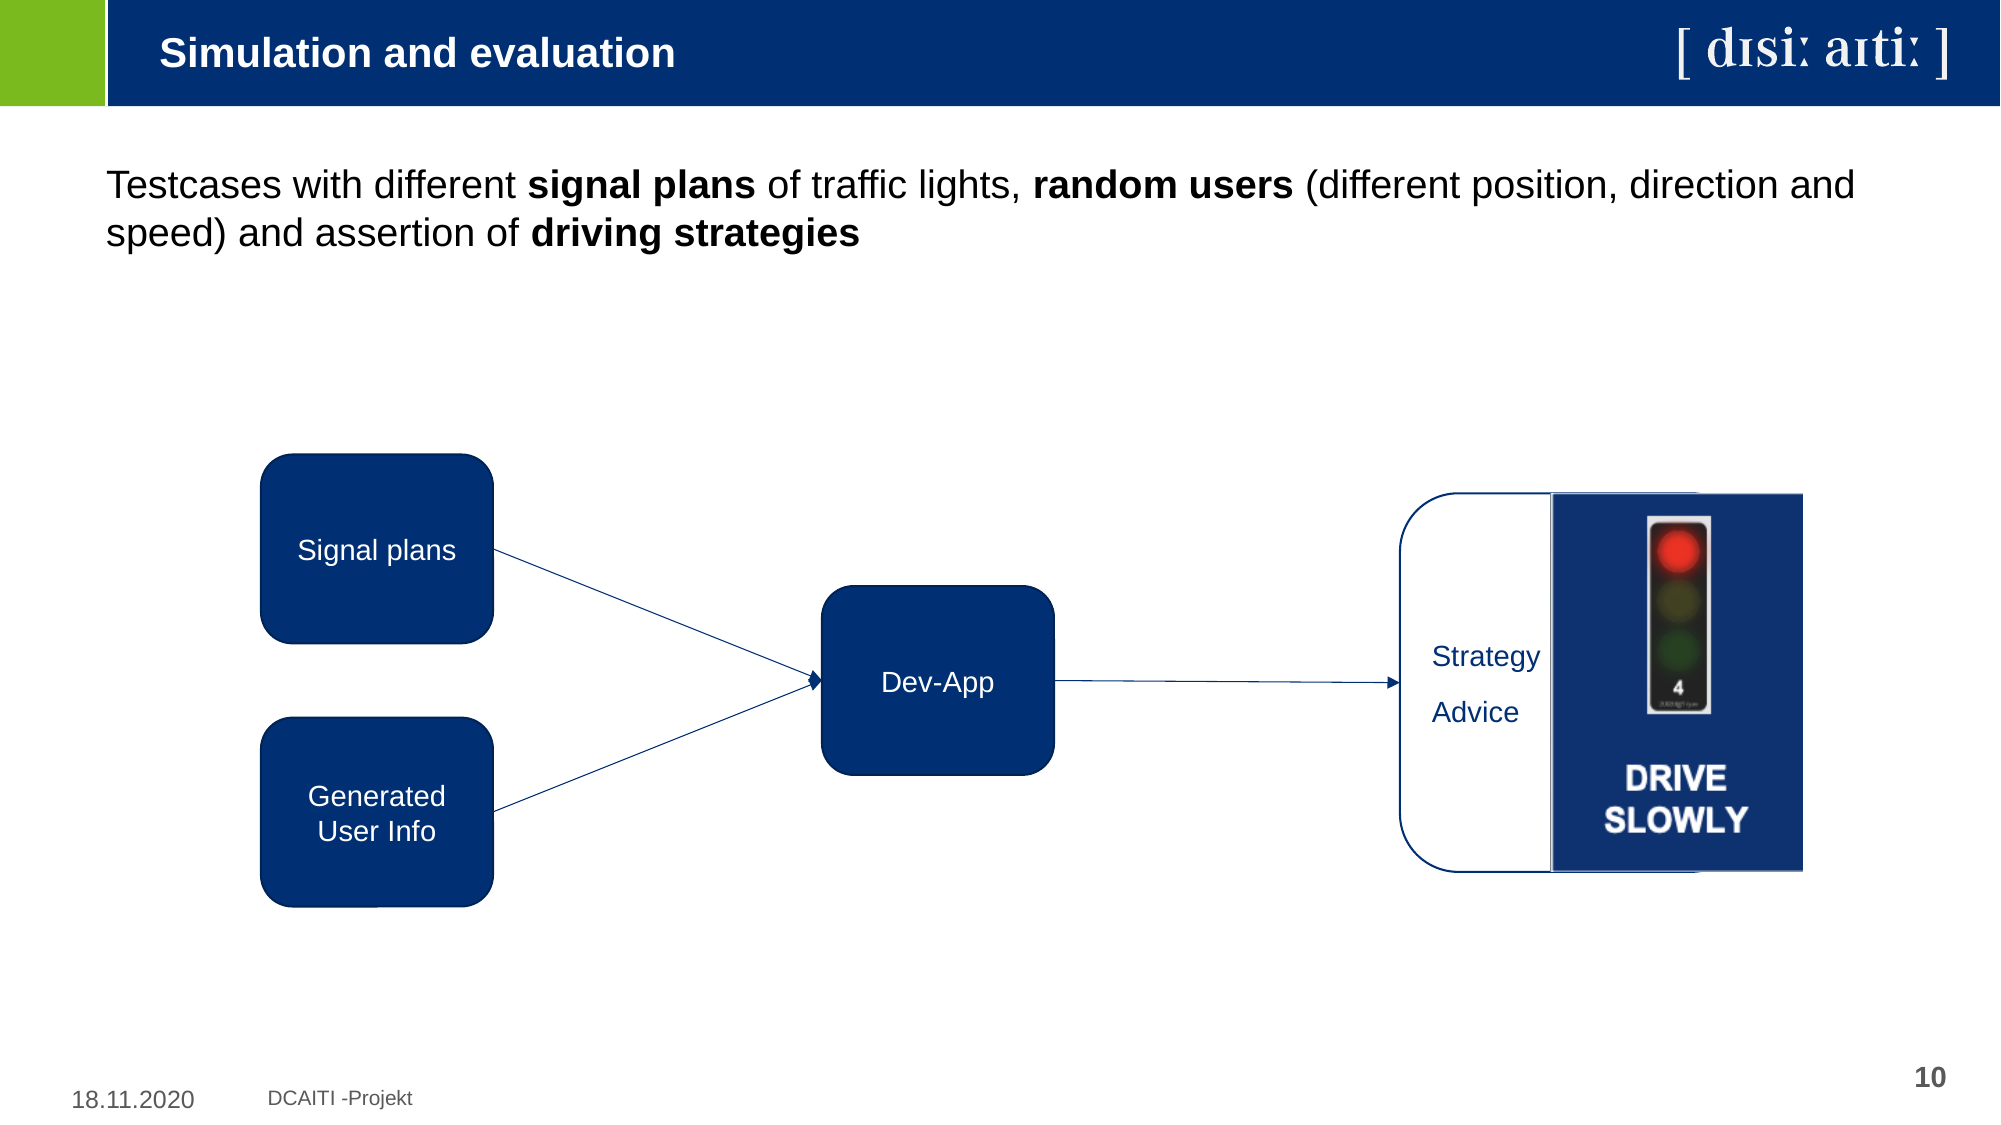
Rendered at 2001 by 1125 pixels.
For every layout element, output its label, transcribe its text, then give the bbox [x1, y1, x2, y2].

text_box Dev-App [821, 586, 1055, 775]
slide_number <number> [1850, 1022, 1947, 1125]
slide_number 18.11.2020 [52, 1071, 215, 1125]
text_box Strategy Advice [1399, 493, 1550, 872]
footer DCAITI -Projekt [267, 1071, 1841, 1125]
title Simulation and evaluation [106, 0, 1628, 107]
text_box Generated User Info [260, 717, 493, 907]
list Testcases with different signal plans of traffic lights, random users (different position, direction and speed) and assertion of driving strategies [106, 159, 1947, 290]
picture [1550, 493, 1803, 872]
text_box Signal plans [260, 454, 493, 644]
